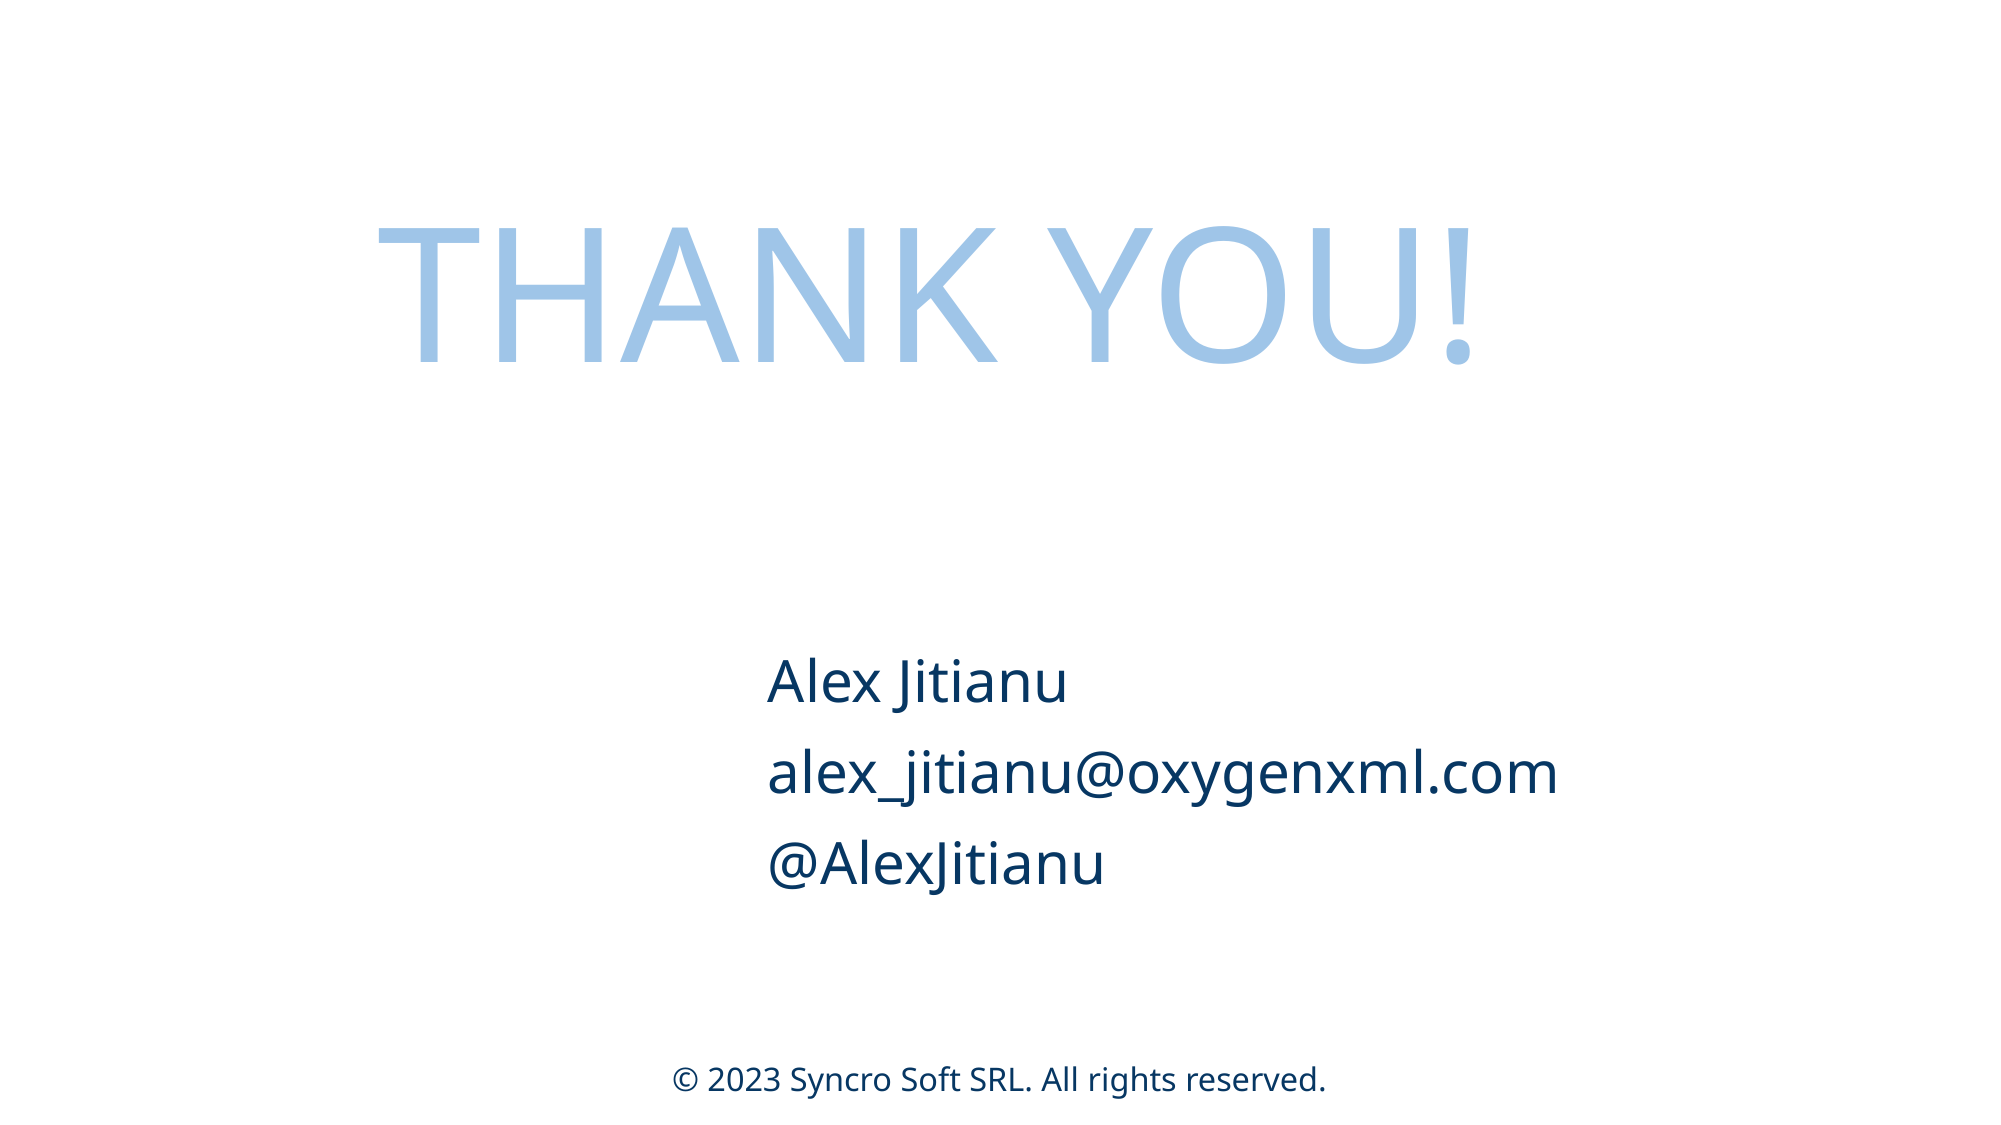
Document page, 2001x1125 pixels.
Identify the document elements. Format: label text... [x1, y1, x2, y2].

text_box Alex Jitianu alex_jitianu@oxygenxml.com @AlexJitianu [753, 629, 1675, 958]
text_box THANK YOU! [362, 160, 1638, 374]
text_box © 2023 Syncro Soft SRL. All rights reserved. [654, 1049, 1346, 1108]
